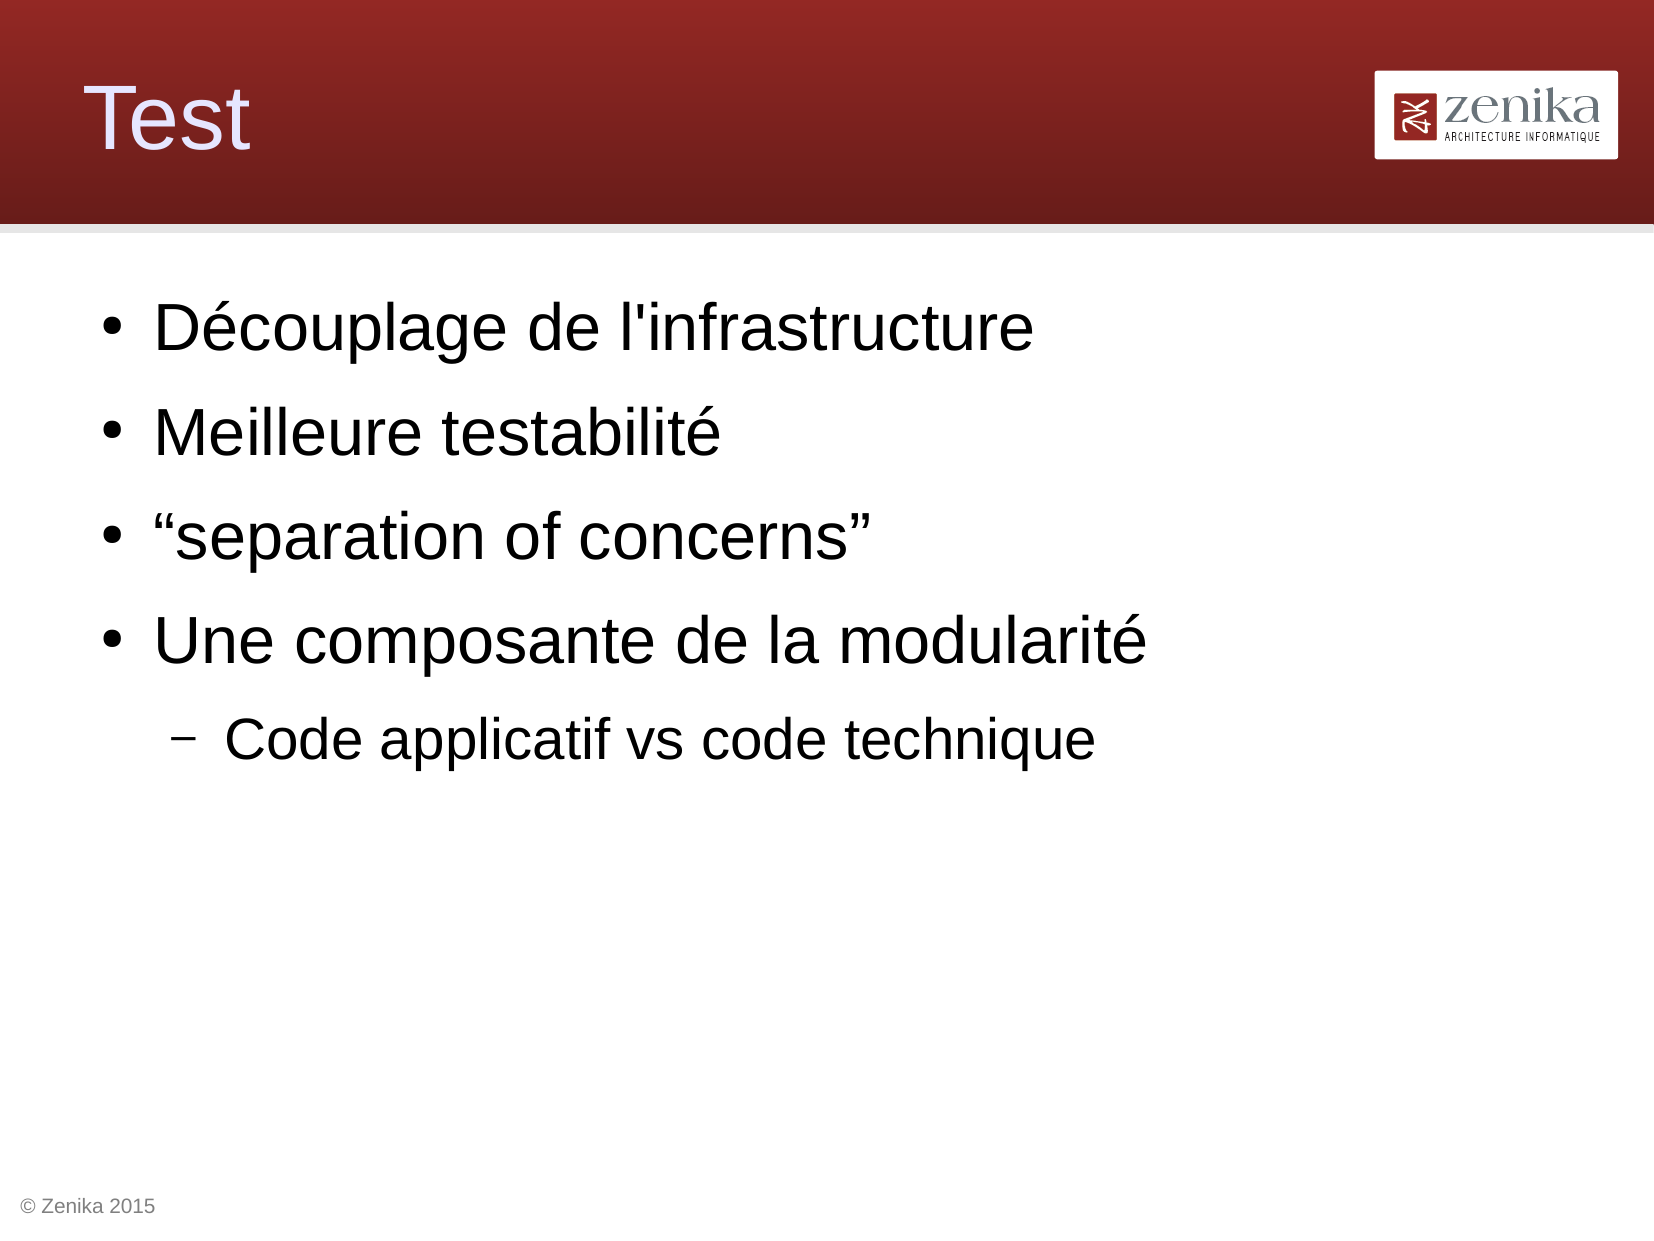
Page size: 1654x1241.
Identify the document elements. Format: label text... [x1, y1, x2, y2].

title Test [82, 13, 1571, 222]
picture [1571, 82, 1600, 149]
list Découplage de l'infrastructure Meilleure testabilité “separation of concerns” Une composante de la modularité Code applicatif vs code technique [82, 290, 1538, 1010]
